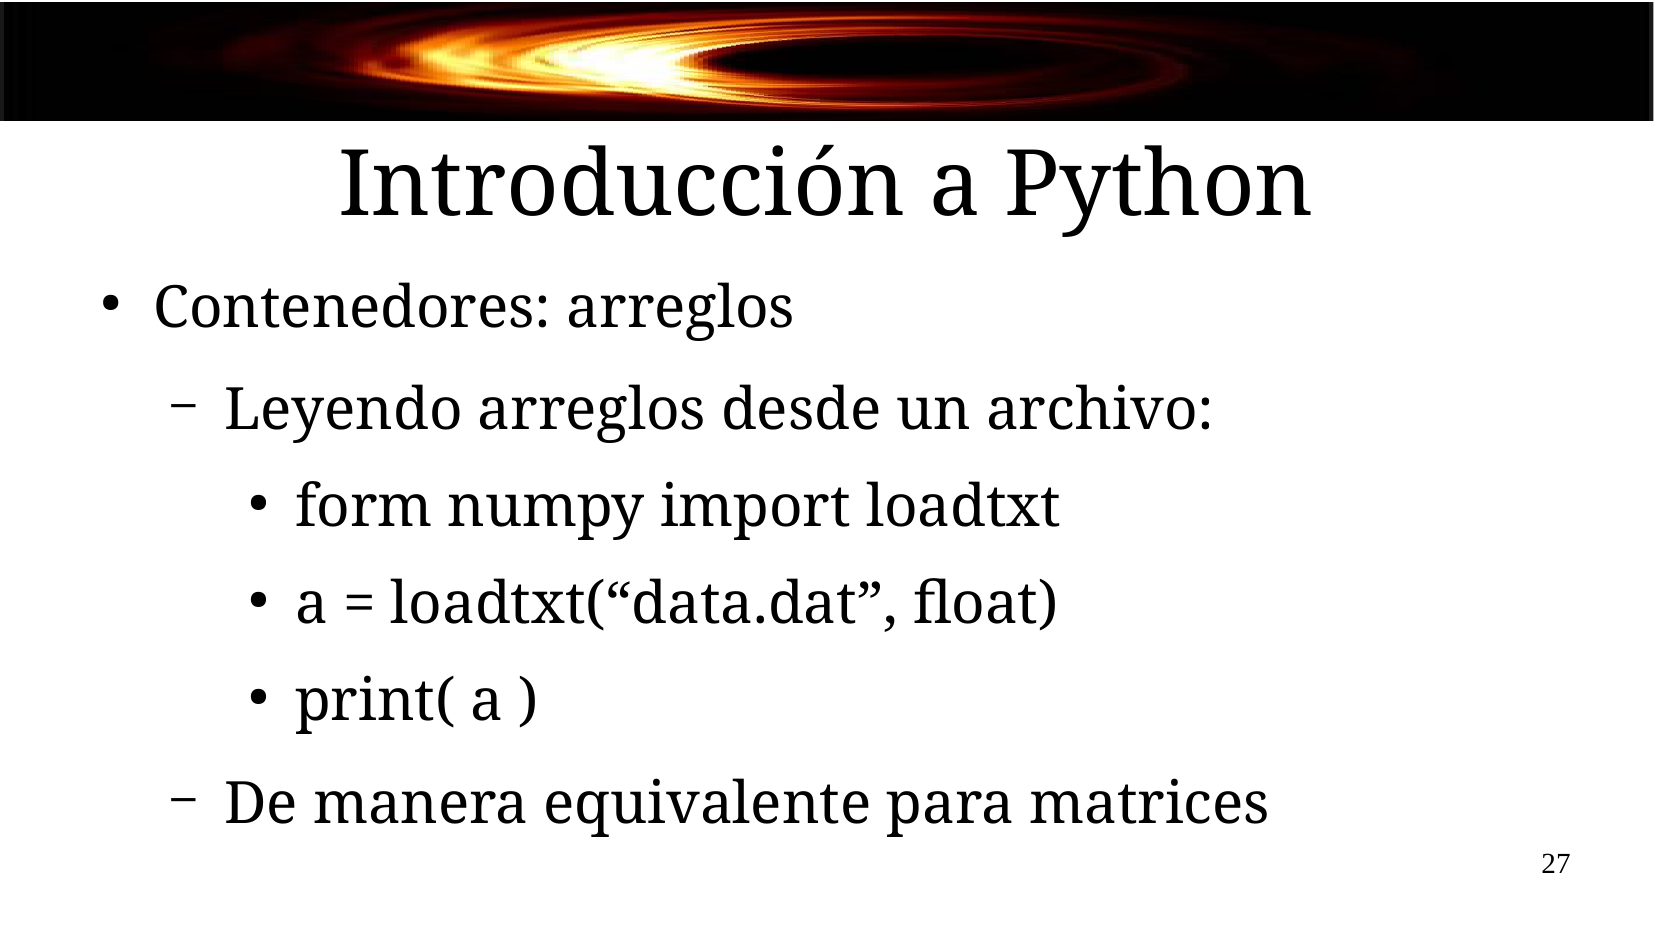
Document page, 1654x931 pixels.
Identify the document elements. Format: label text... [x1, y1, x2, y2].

list Contenedores: arreglos Leyendo arreglos desde un archivo: form numpy import loadtxt a = loadtxt(“data.dat”, float) print( a ) De manera equivalente para matrices [82, 264, 1571, 901]
picture [0, 2, 1654, 121]
chart [770, 270, 889, 330]
title Introducción a Python [82, 102, 1571, 258]
